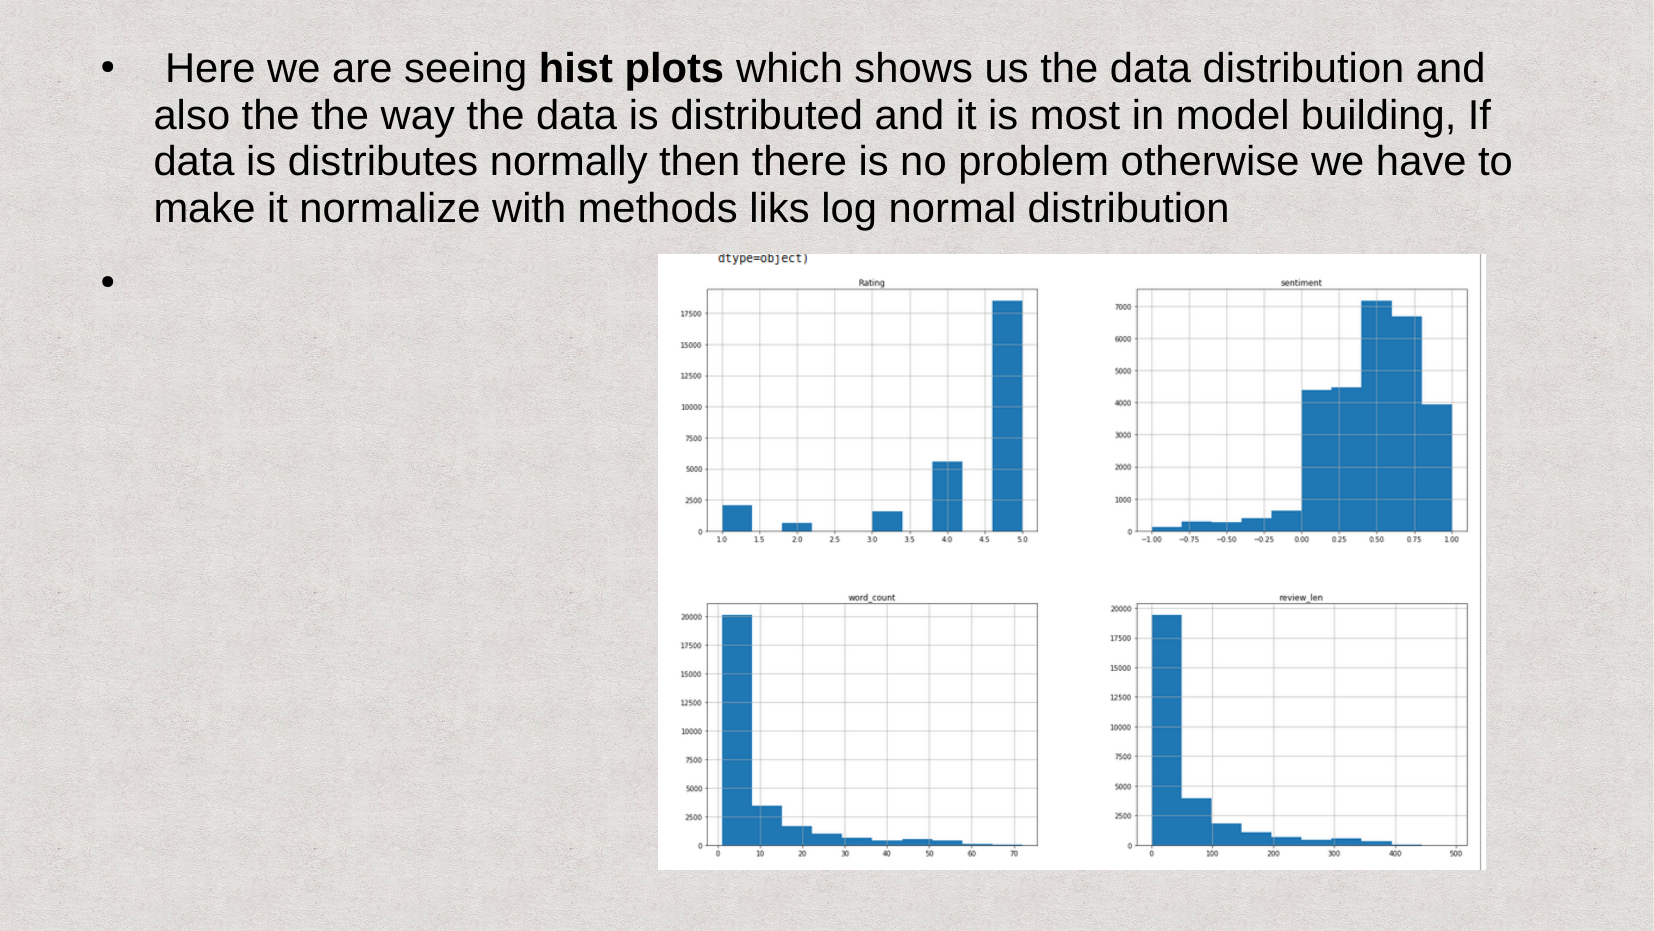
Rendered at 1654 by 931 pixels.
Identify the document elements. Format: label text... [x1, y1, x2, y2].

list Here we are seeing hist plots which shows us the data distribution and also the the way the data is distributed and it is most in model building, If data is distributes normally then there is no problem otherwise we have to make it normalize with methods liks log normal distribution [82, 45, 1571, 886]
picture [0, 0, 1654, 931]
